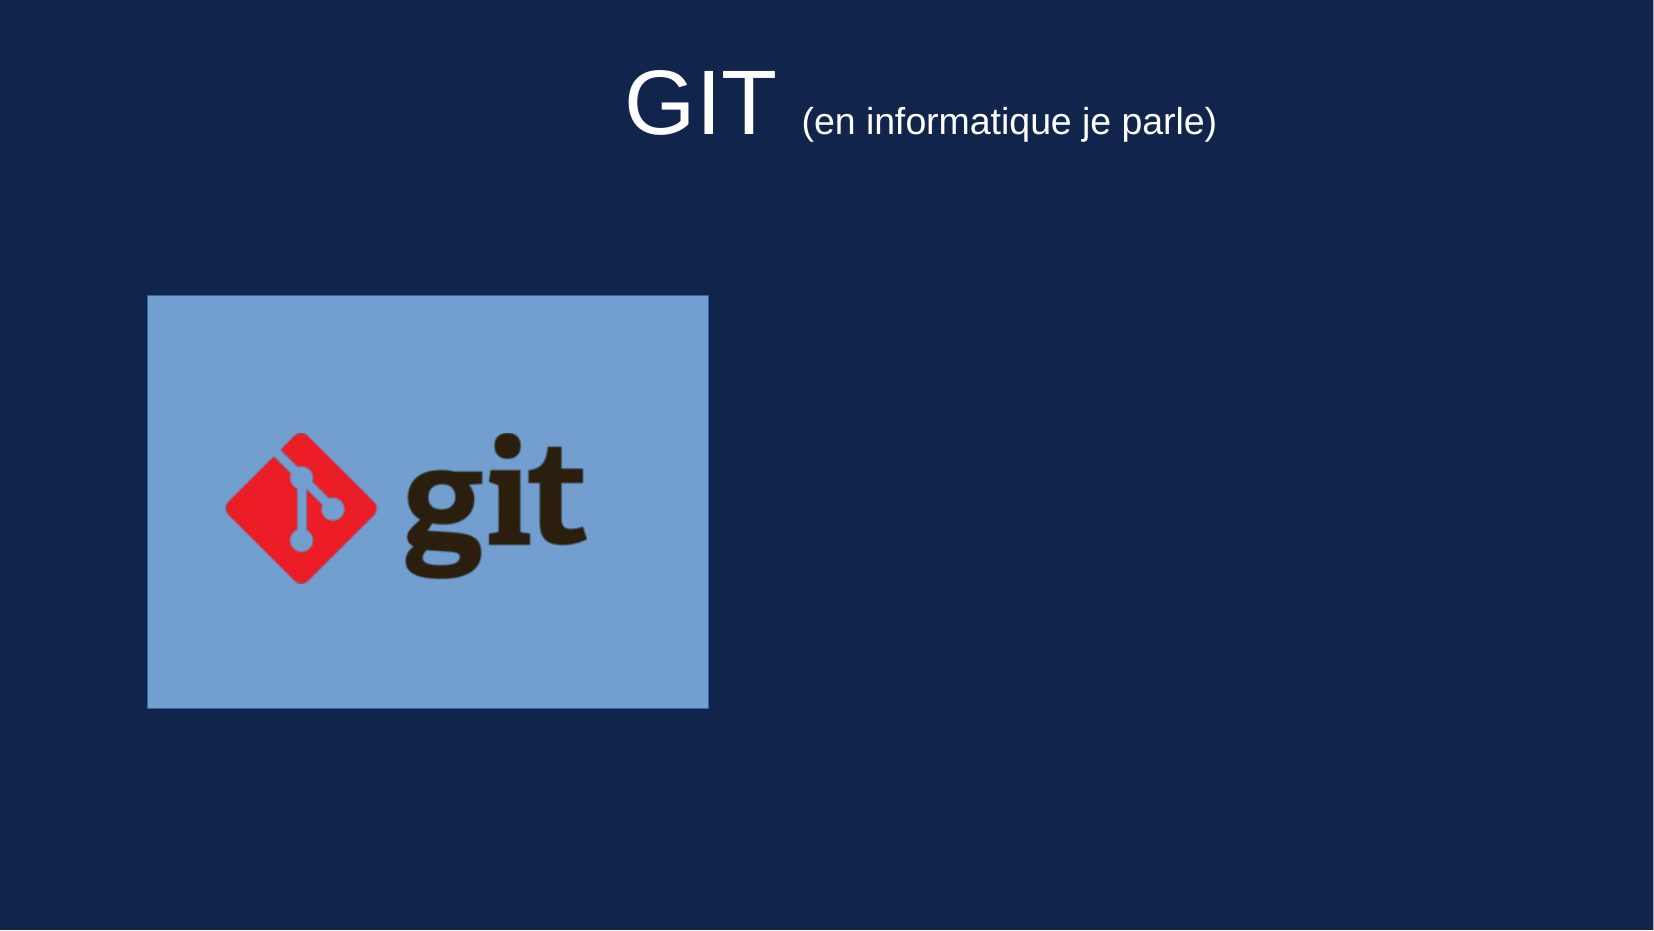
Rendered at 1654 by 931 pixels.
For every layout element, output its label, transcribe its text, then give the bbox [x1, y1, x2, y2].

title GIT (en informatique je parle) [177, 24, 1654, 181]
picture [206, 308, 607, 709]
text_box [147, 295, 709, 709]
